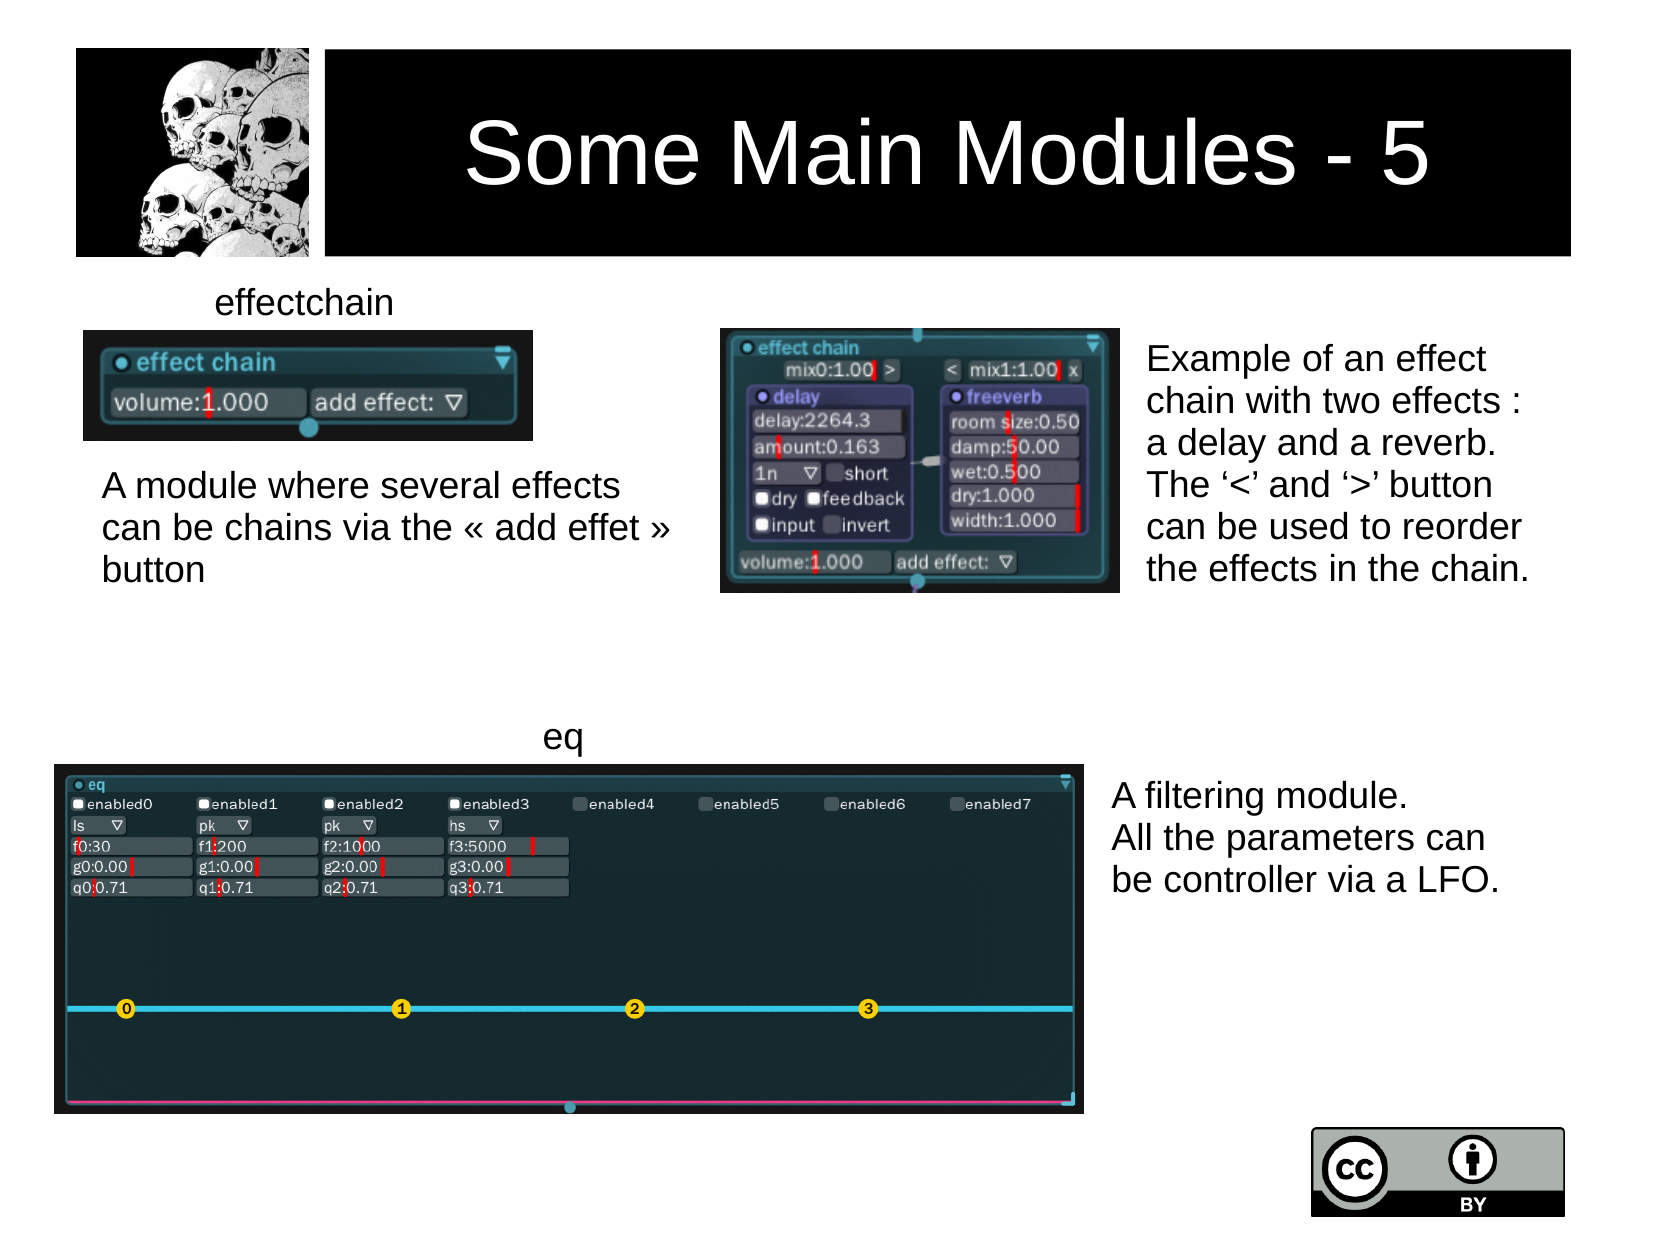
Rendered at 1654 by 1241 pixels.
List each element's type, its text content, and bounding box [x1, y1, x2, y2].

picture [720, 328, 1120, 593]
text_box A module where several effects can be chains via the « add effet » button [86, 457, 696, 598]
picture [1311, 1127, 1565, 1217]
text_box eq [528, 708, 604, 765]
text_box A filtering module. All the parameters can be controller via a LFO. [1096, 766, 1533, 908]
text_box effectchain [199, 274, 433, 332]
picture [54, 764, 1084, 1114]
title Some Main Modules - 5 [324, 49, 1571, 257]
picture [83, 330, 533, 441]
text_box Example of an effect chain with two effects : a delay and a reverb. The ‘<’ and ‘>’ button can be used to reorder the effects in the chain. [1131, 329, 1560, 597]
picture [76, 48, 309, 257]
